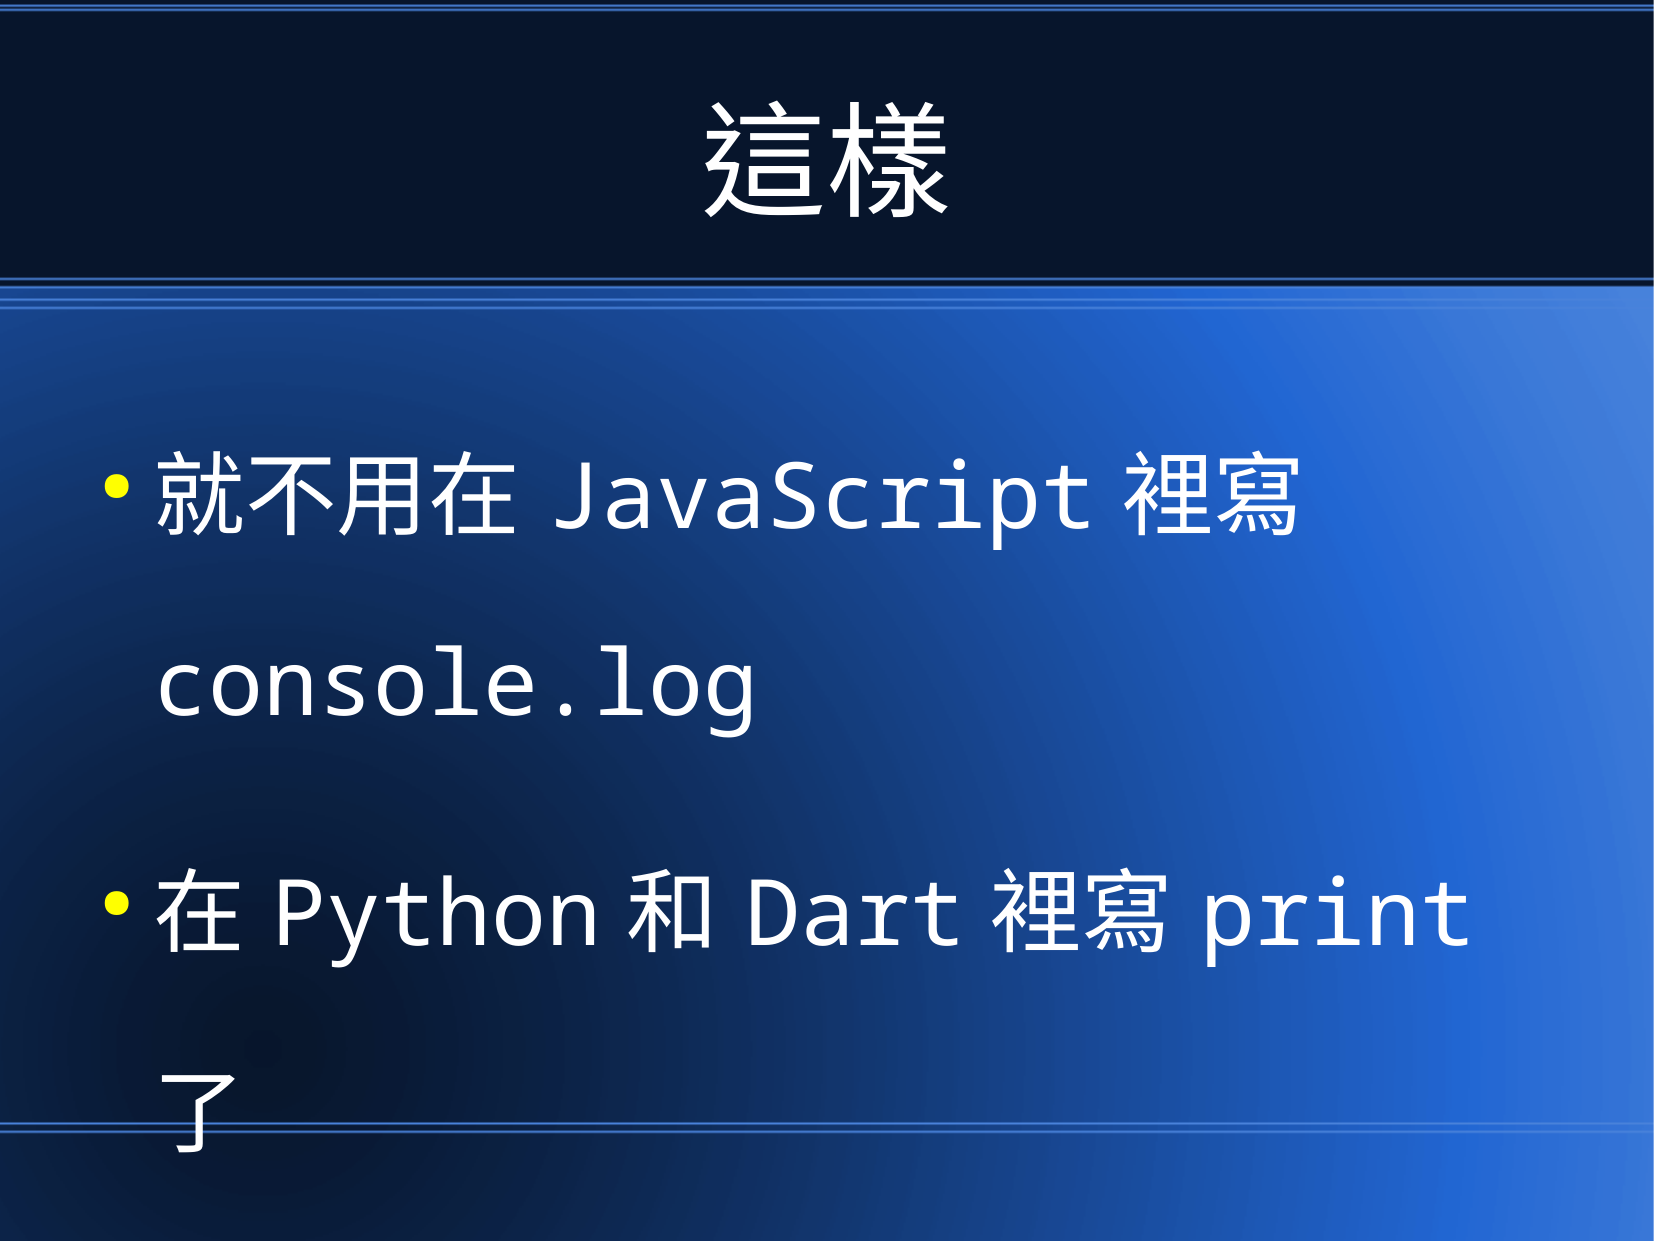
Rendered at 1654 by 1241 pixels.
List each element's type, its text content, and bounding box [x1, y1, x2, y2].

title 這樣 [82, 49, 1571, 257]
picture [0, 0, 1654, 1241]
list 就不用在JavaScript裡寫console.log 在Python和Dart裡寫print了 一律統一用 log(...) [82, 355, 1571, 1241]
